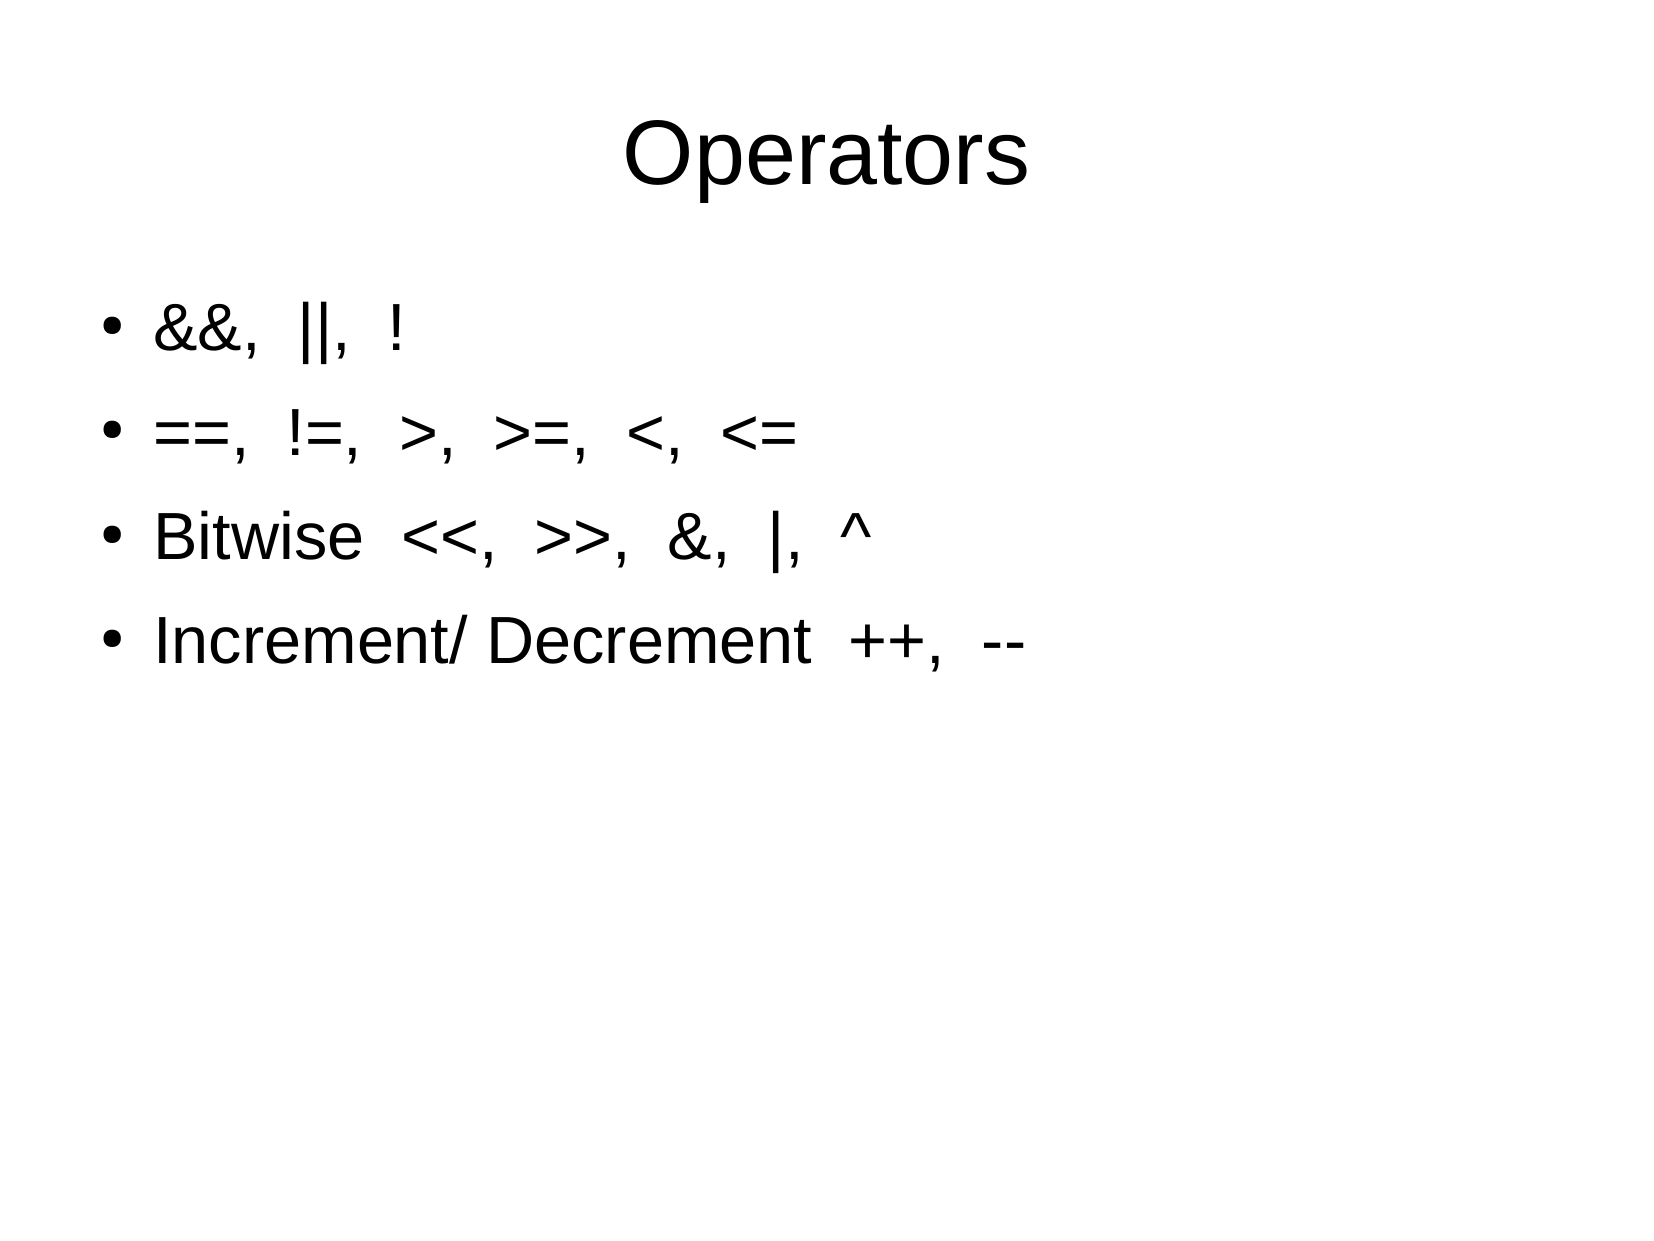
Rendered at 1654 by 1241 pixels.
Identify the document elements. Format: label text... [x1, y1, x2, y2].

title Operators [82, 49, 1571, 257]
list &&, ||, ! ==, !=, >, >=, <, <= Bitwise <<, >>, &, |, ^ Increment/ Decrement ++, -- [82, 290, 1538, 1010]
